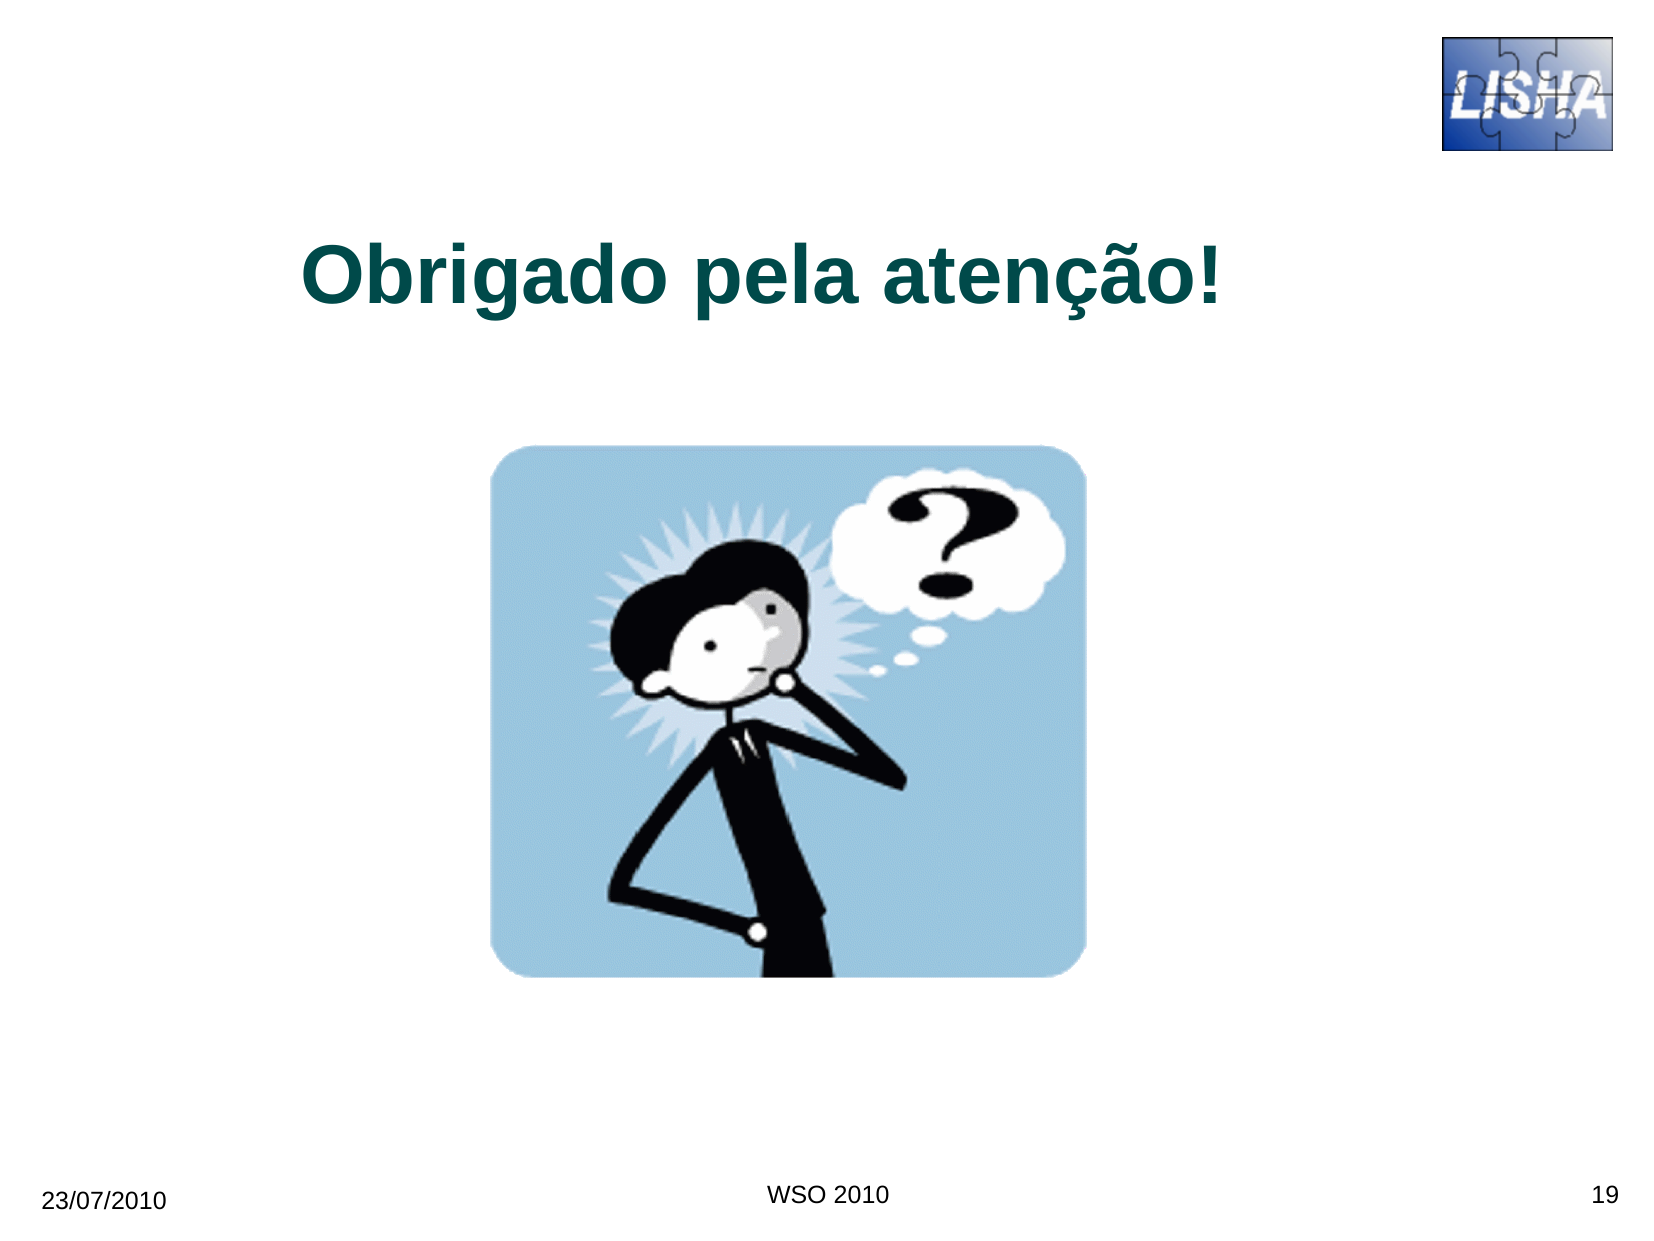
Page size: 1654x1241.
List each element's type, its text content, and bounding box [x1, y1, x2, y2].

title Obrigado pela atenção! [300, 225, 1276, 338]
picture [1442, 37, 1613, 151]
picture [487, 443, 1091, 980]
